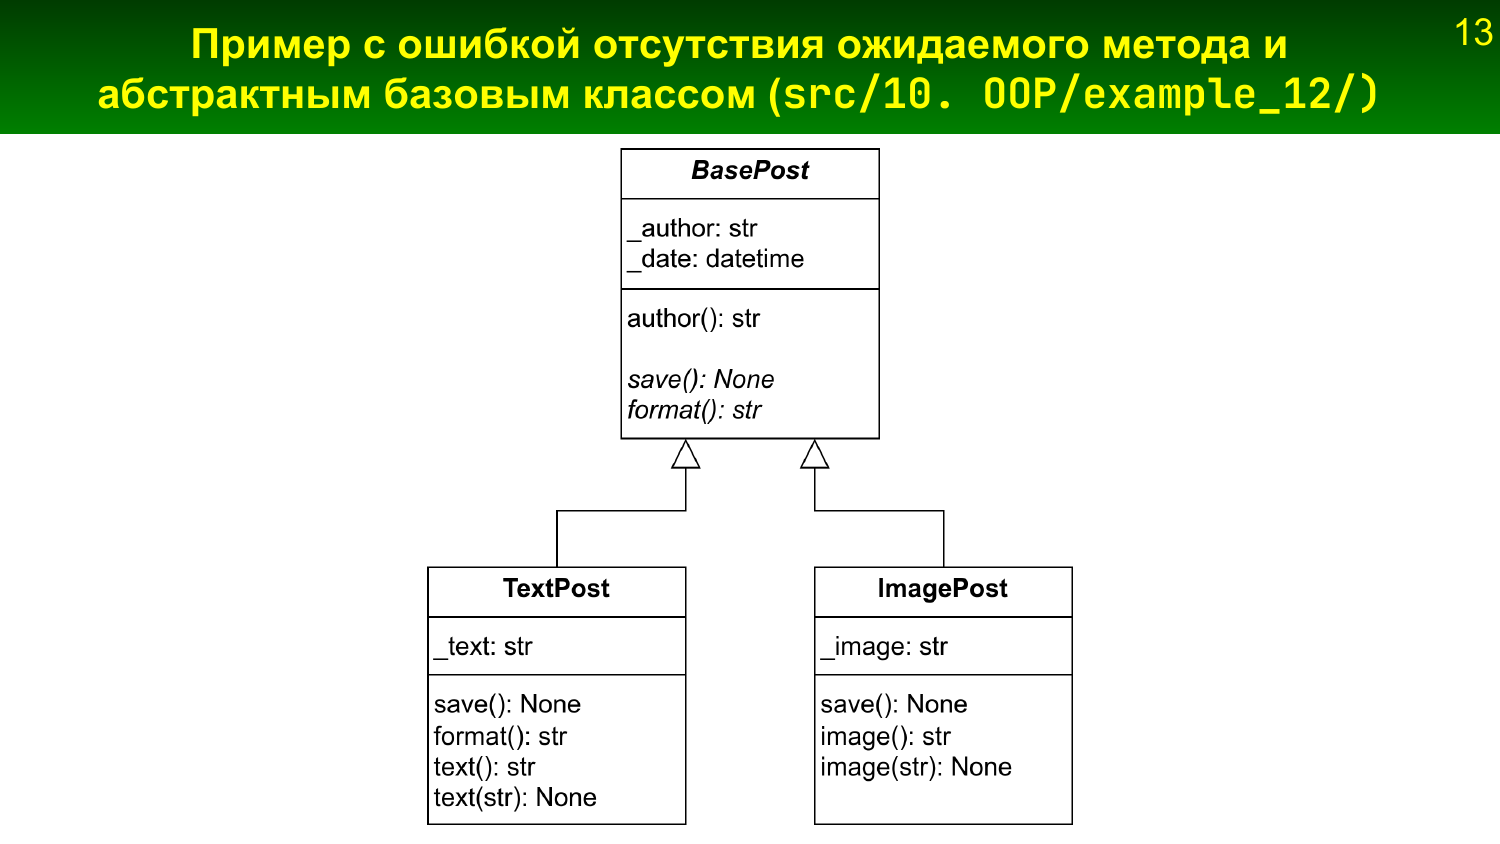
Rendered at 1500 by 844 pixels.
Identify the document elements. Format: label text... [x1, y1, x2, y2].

title Пример с ошибкой отсутствия ожидаемого метода и абстрактным базовым классом (src/10. OOP/example_12/) [49, 4, 1430, 130]
picture [427, 148, 1073, 825]
